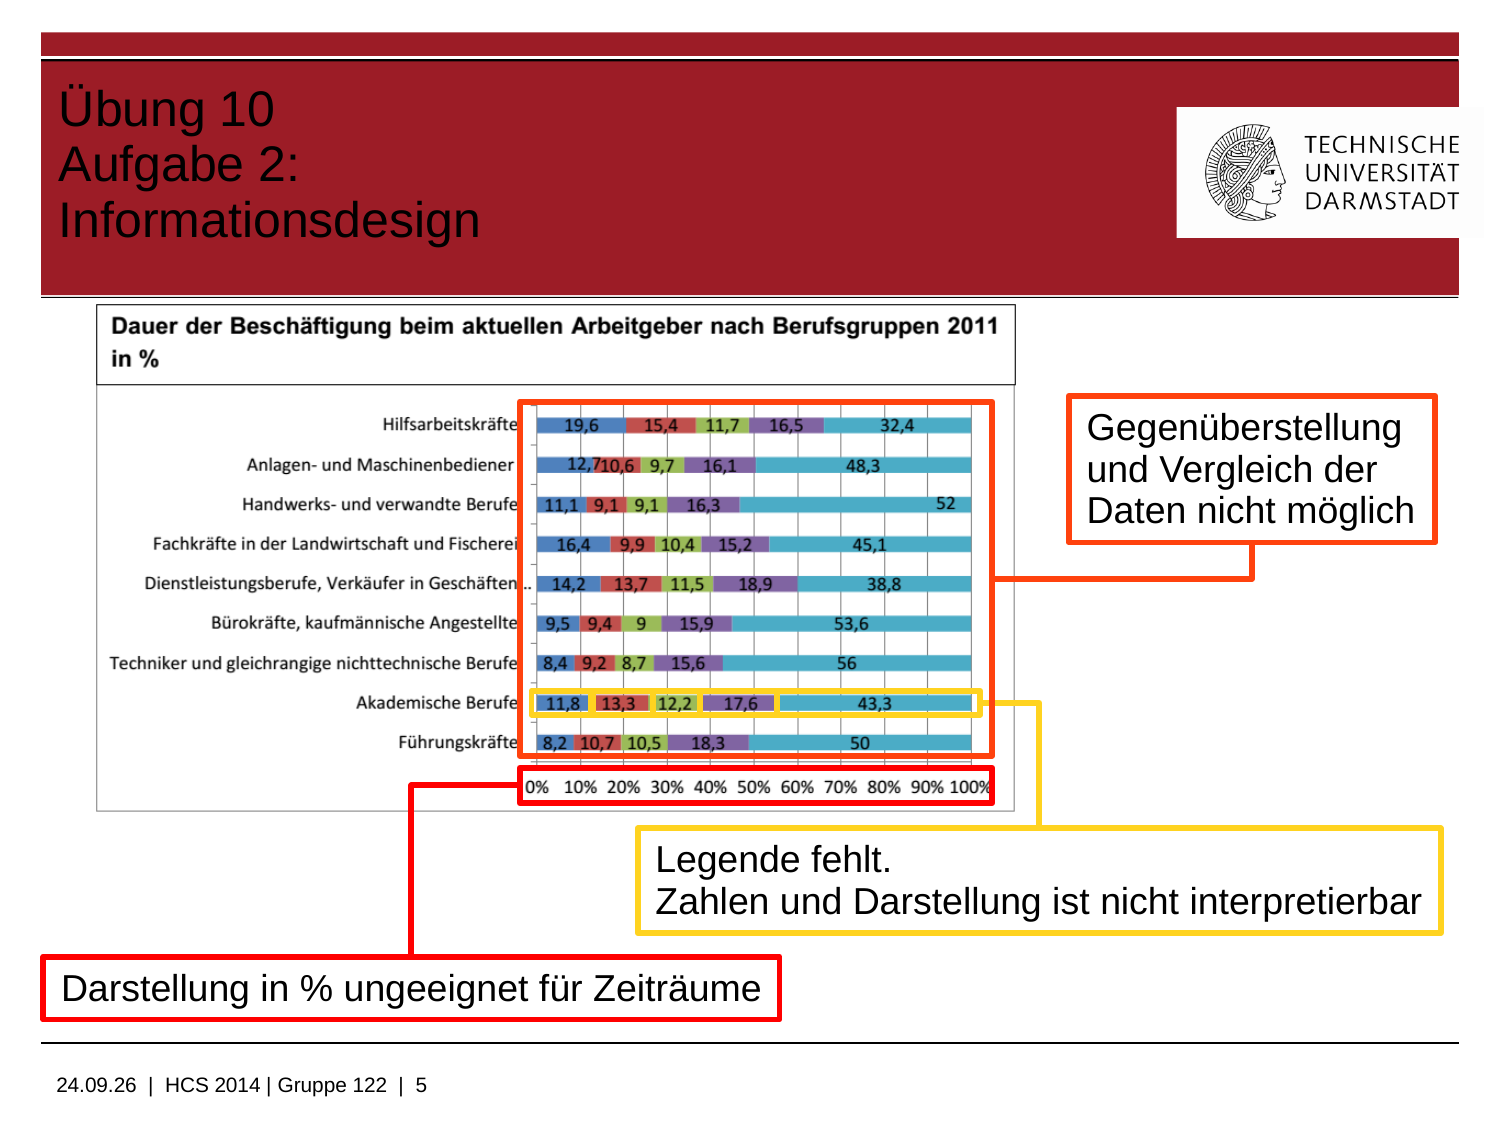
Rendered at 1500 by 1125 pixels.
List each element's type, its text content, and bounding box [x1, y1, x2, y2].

picture [523, 405, 989, 753]
picture [94, 302, 1017, 815]
text_box Legende fehlt. Zahlen und Darstellung ist nicht interpretierbar [637, 828, 1441, 934]
picture [995, 582, 1017, 700]
picture [656, 694, 697, 712]
title Übung 10 Aufgabe 2: Informationsdesign [59, 80, 1149, 249]
picture [596, 694, 650, 712]
picture [1176, 107, 1484, 238]
picture [523, 771, 989, 800]
picture [780, 694, 977, 712]
text_box Gegenüberstellung und Vergleich der Daten nicht möglich [1068, 395, 1436, 543]
text_box Darstellung in % ungeeignet für Zeiträume [43, 956, 780, 1020]
picture [703, 694, 774, 712]
picture [534, 694, 588, 712]
